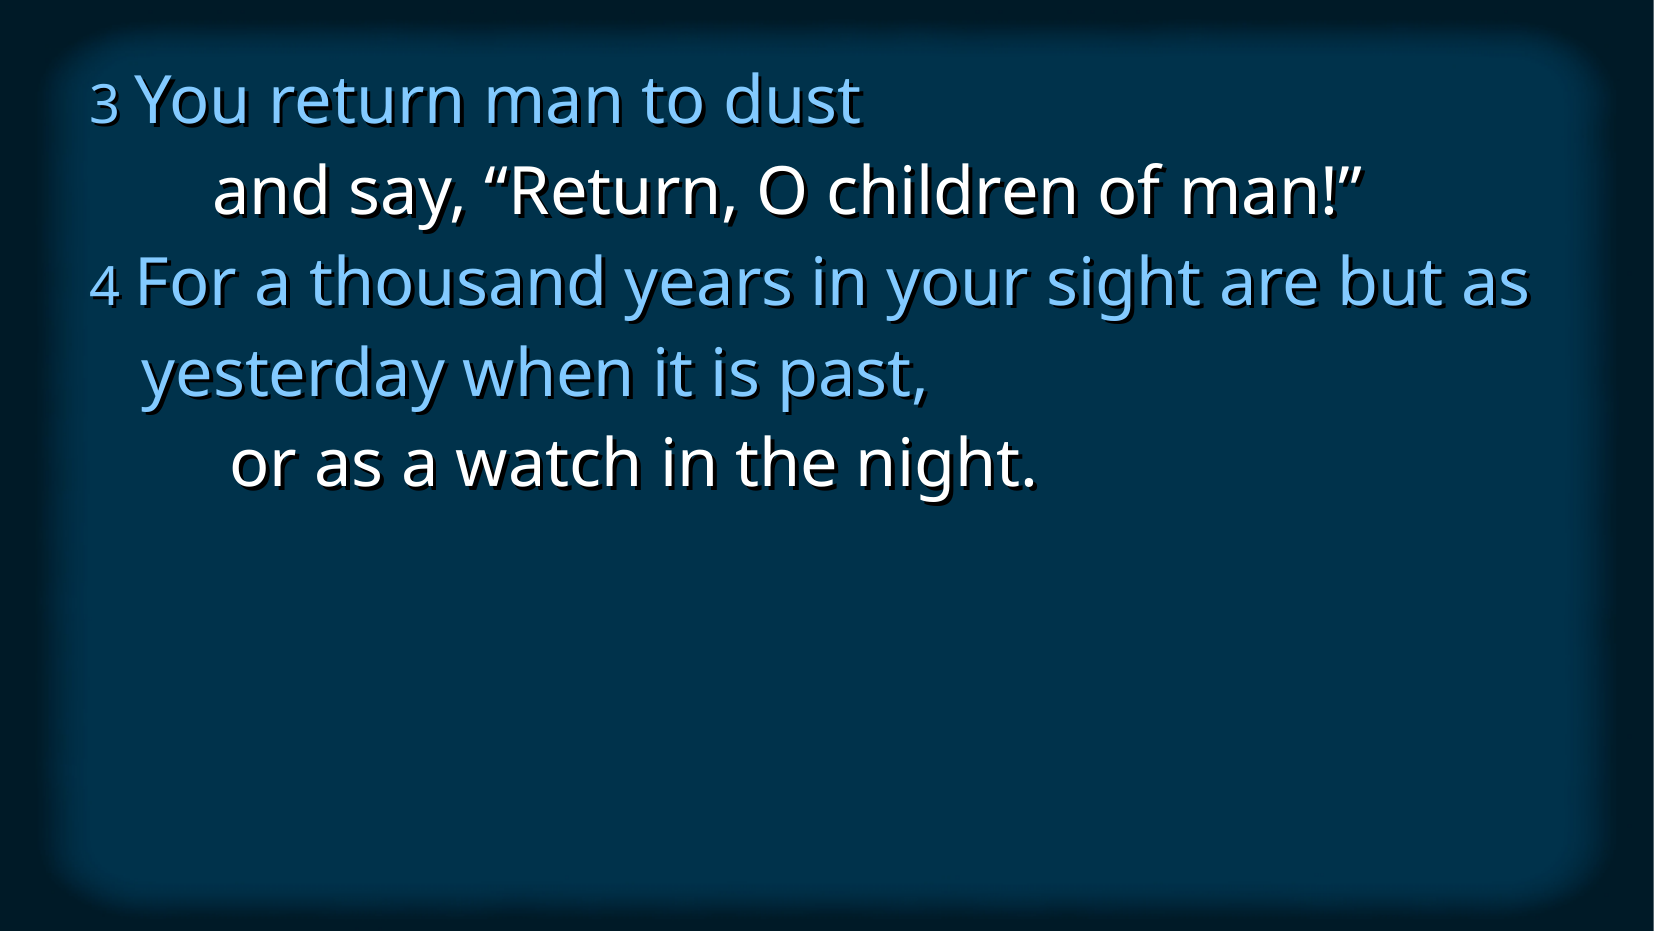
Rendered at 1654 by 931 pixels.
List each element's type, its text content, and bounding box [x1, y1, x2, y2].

text_box 3 You return man to dust and say, “Return, O children of man!” 4 For a thousand years in your sight are but as yesterday when it is past, or as a watch in the night. [75, 45, 1621, 504]
picture [0, 0, 1654, 931]
